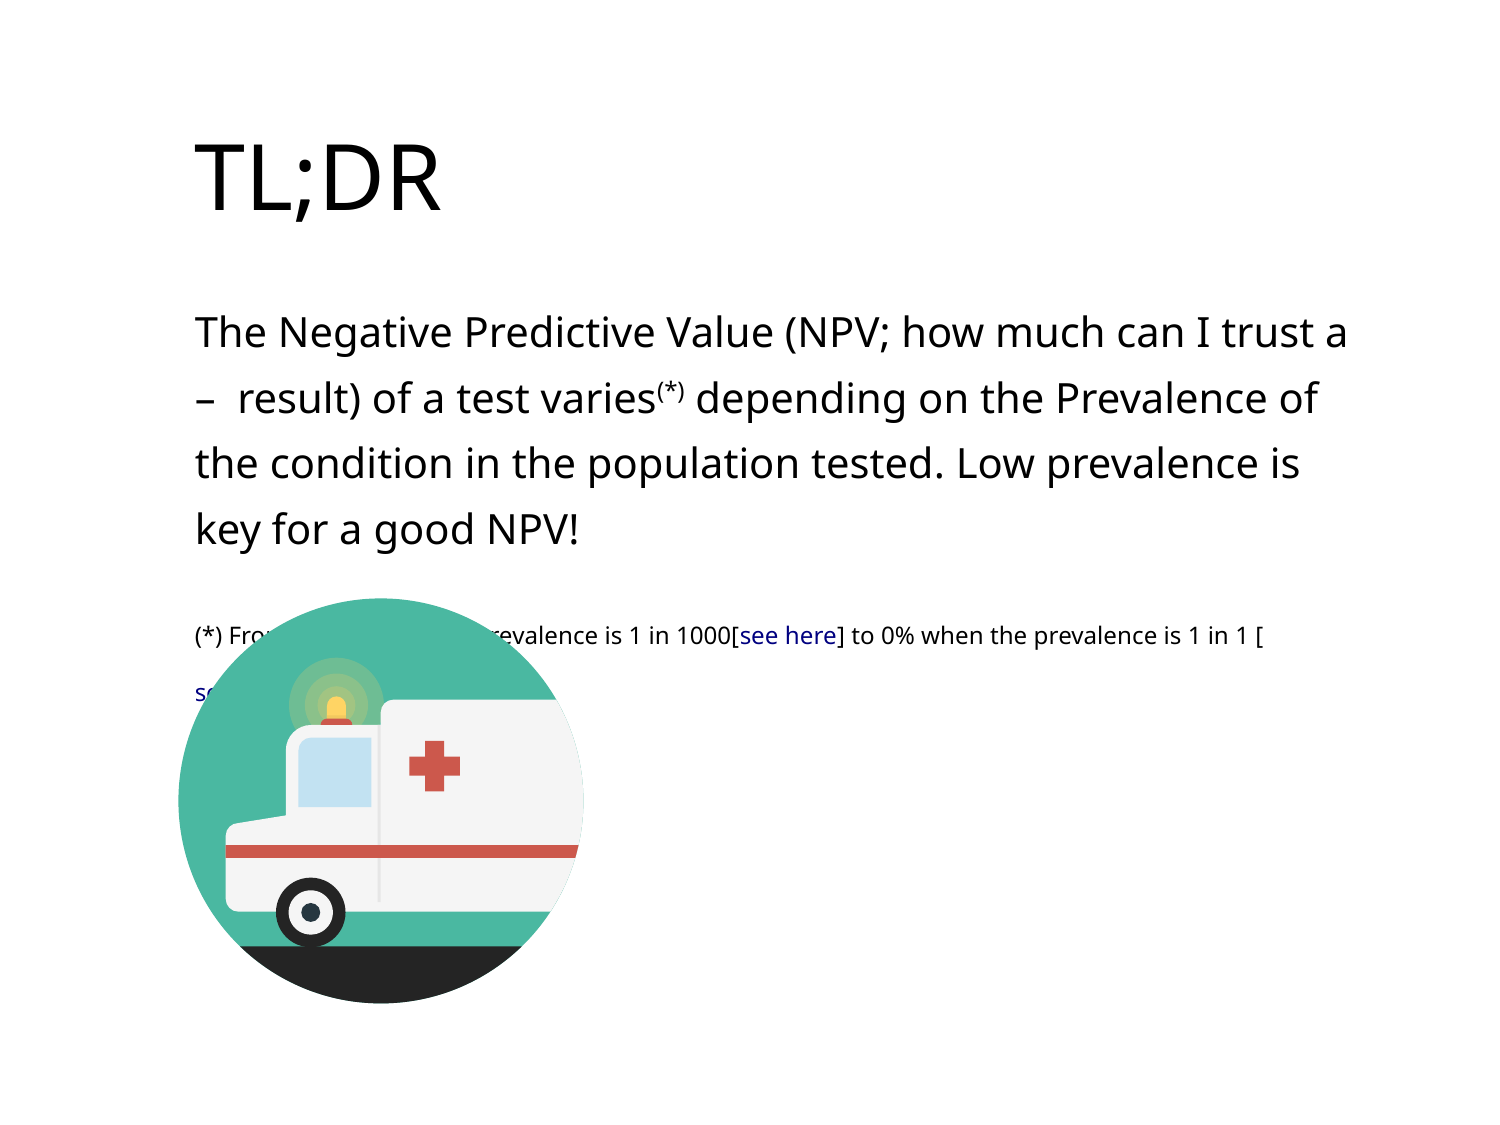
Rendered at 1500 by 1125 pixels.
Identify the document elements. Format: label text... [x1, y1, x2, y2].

text_box TL;DR The Negative Predictive Value (NPV; how much can I trust a – result) of a test varies(*) depending on the Prevalence of the condition in the population tested. Low prevalence is key for a good NPV! (*) From 100% when the prevalence is 1 in 1000[see here] to 0% when the prevalence is 1 in 1 [see here] [180, 104, 1366, 580]
picture [176, 596, 586, 1006]
